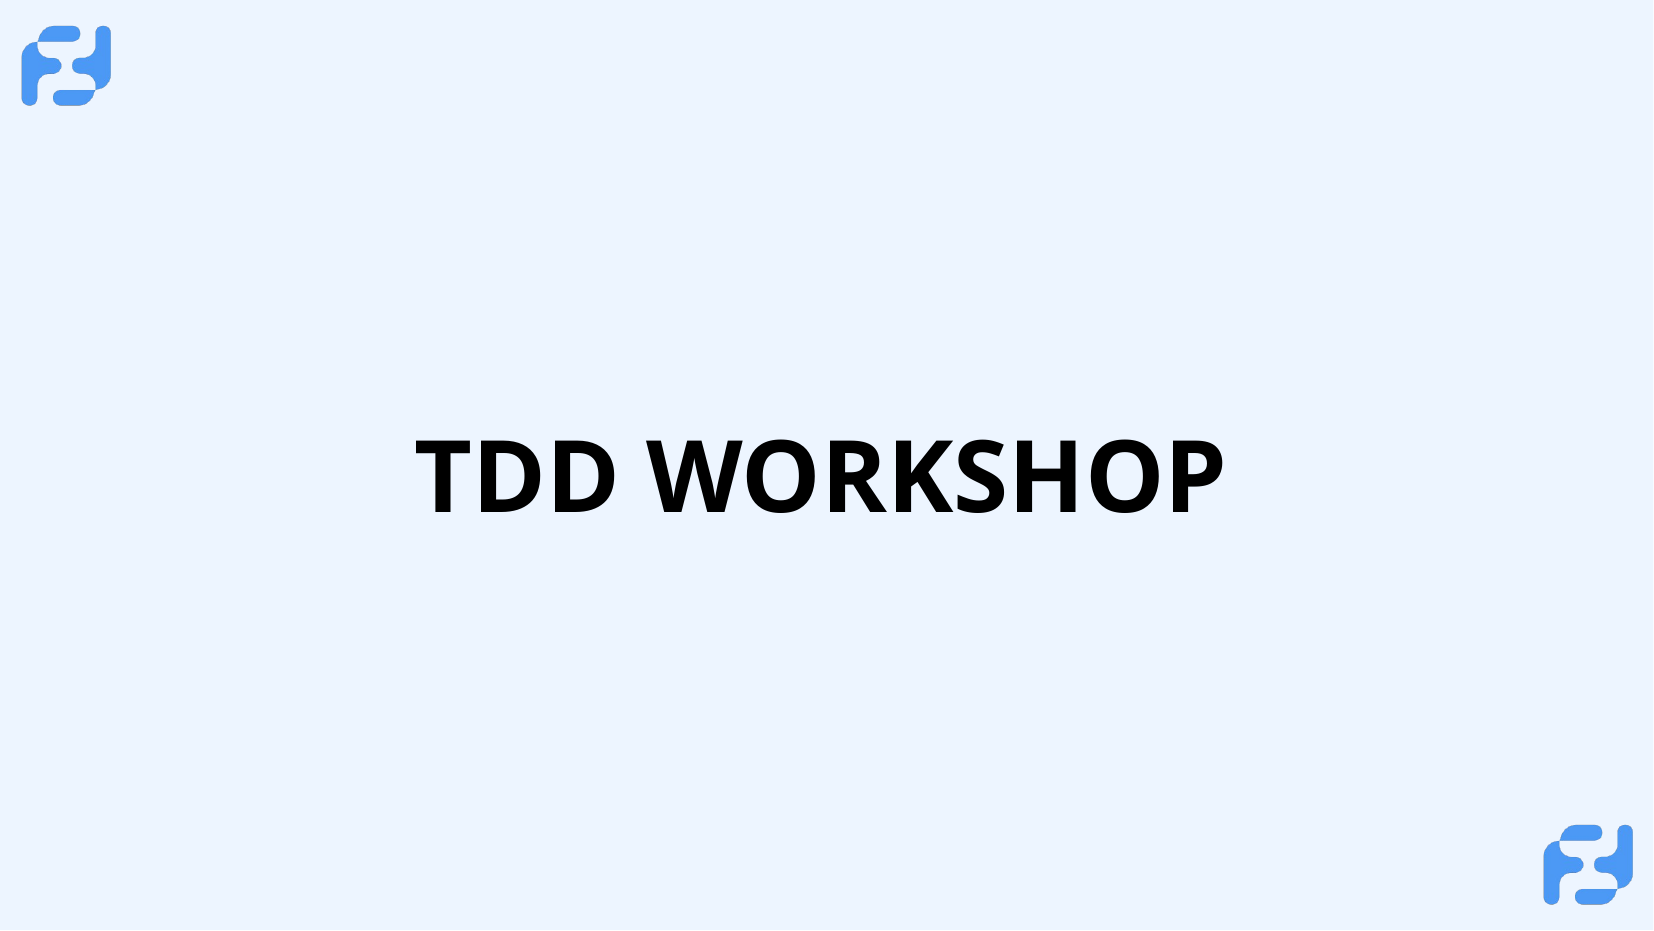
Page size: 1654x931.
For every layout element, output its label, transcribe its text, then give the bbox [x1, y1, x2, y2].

picture [1522, 798, 1654, 931]
title TDD WORKSHOP [77, 395, 1566, 551]
picture [0, 0, 132, 132]
